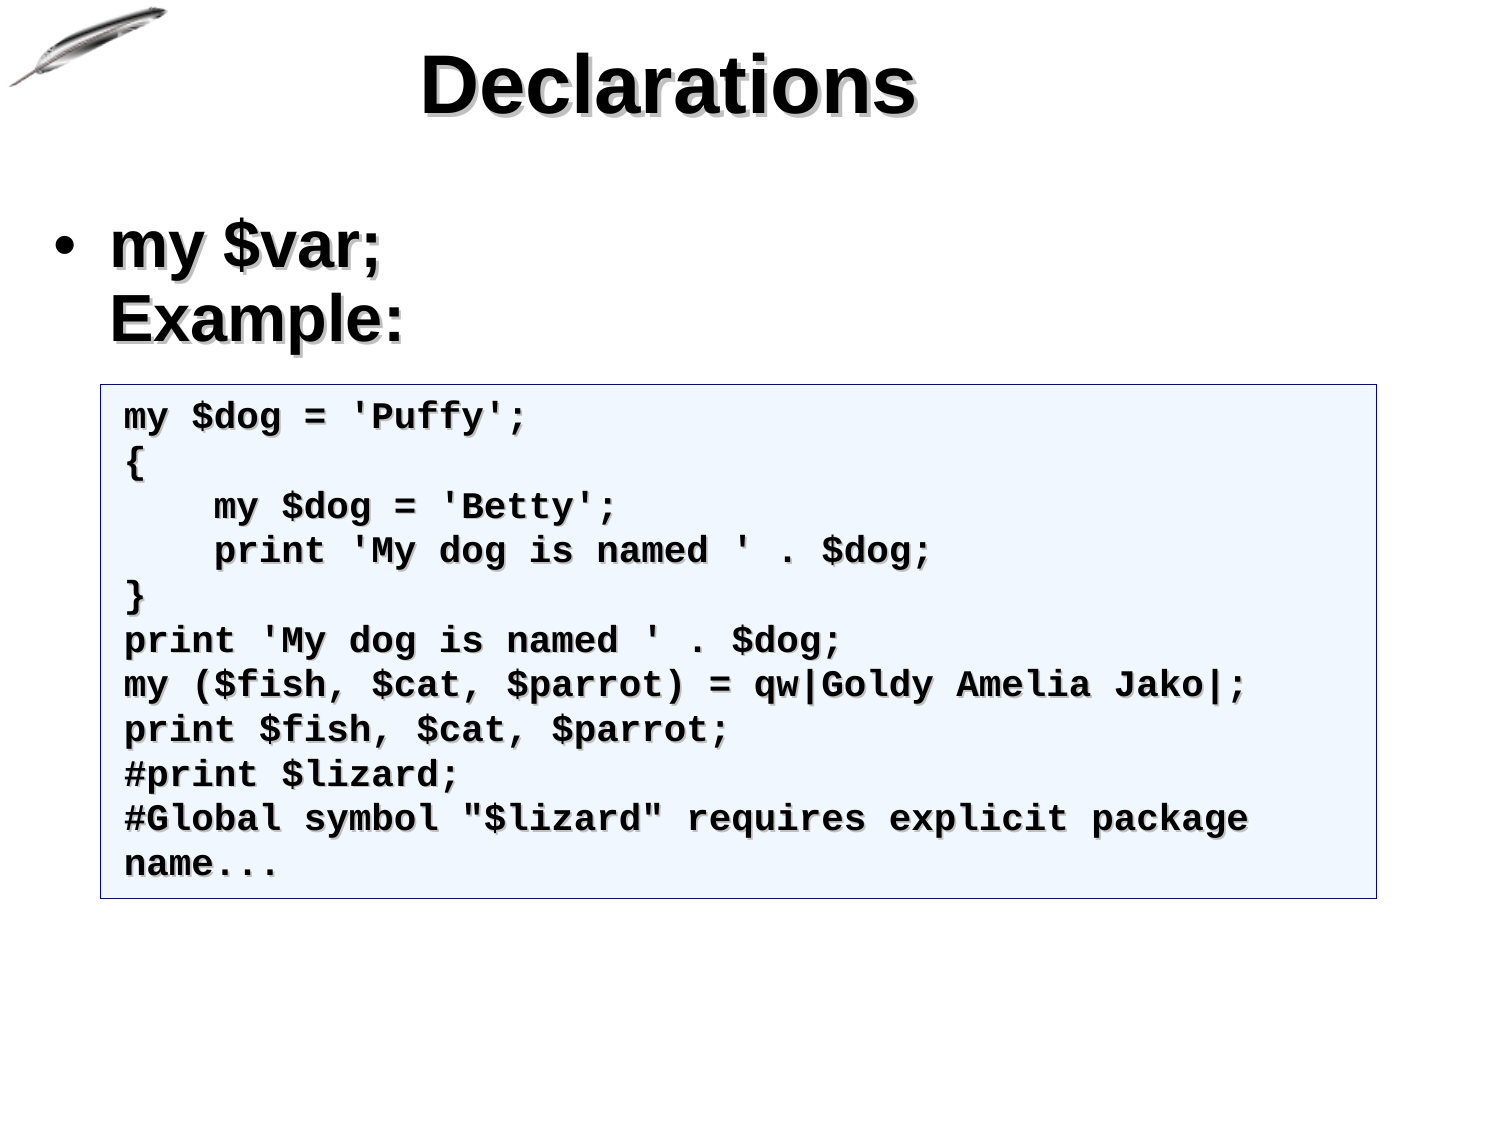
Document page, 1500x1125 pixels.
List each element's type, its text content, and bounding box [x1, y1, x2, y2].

picture [5, 5, 173, 89]
title Declarations [419, 0, 1459, 179]
text_box my $dog = 'Puffy'; { my $dog = 'Betty'; print 'My dog is named ' . $dog; } print 'My dog is named ' . $dog; my ($fish, $cat, $parrot) = qw|Goldy Amelia Jako|; print $fish, $cat, $parrot; #print $lizard; #Global symbol "$lizard" requires explicit package name... [100, 383, 1377, 899]
list my $var; Example: [53, 207, 1447, 1084]
